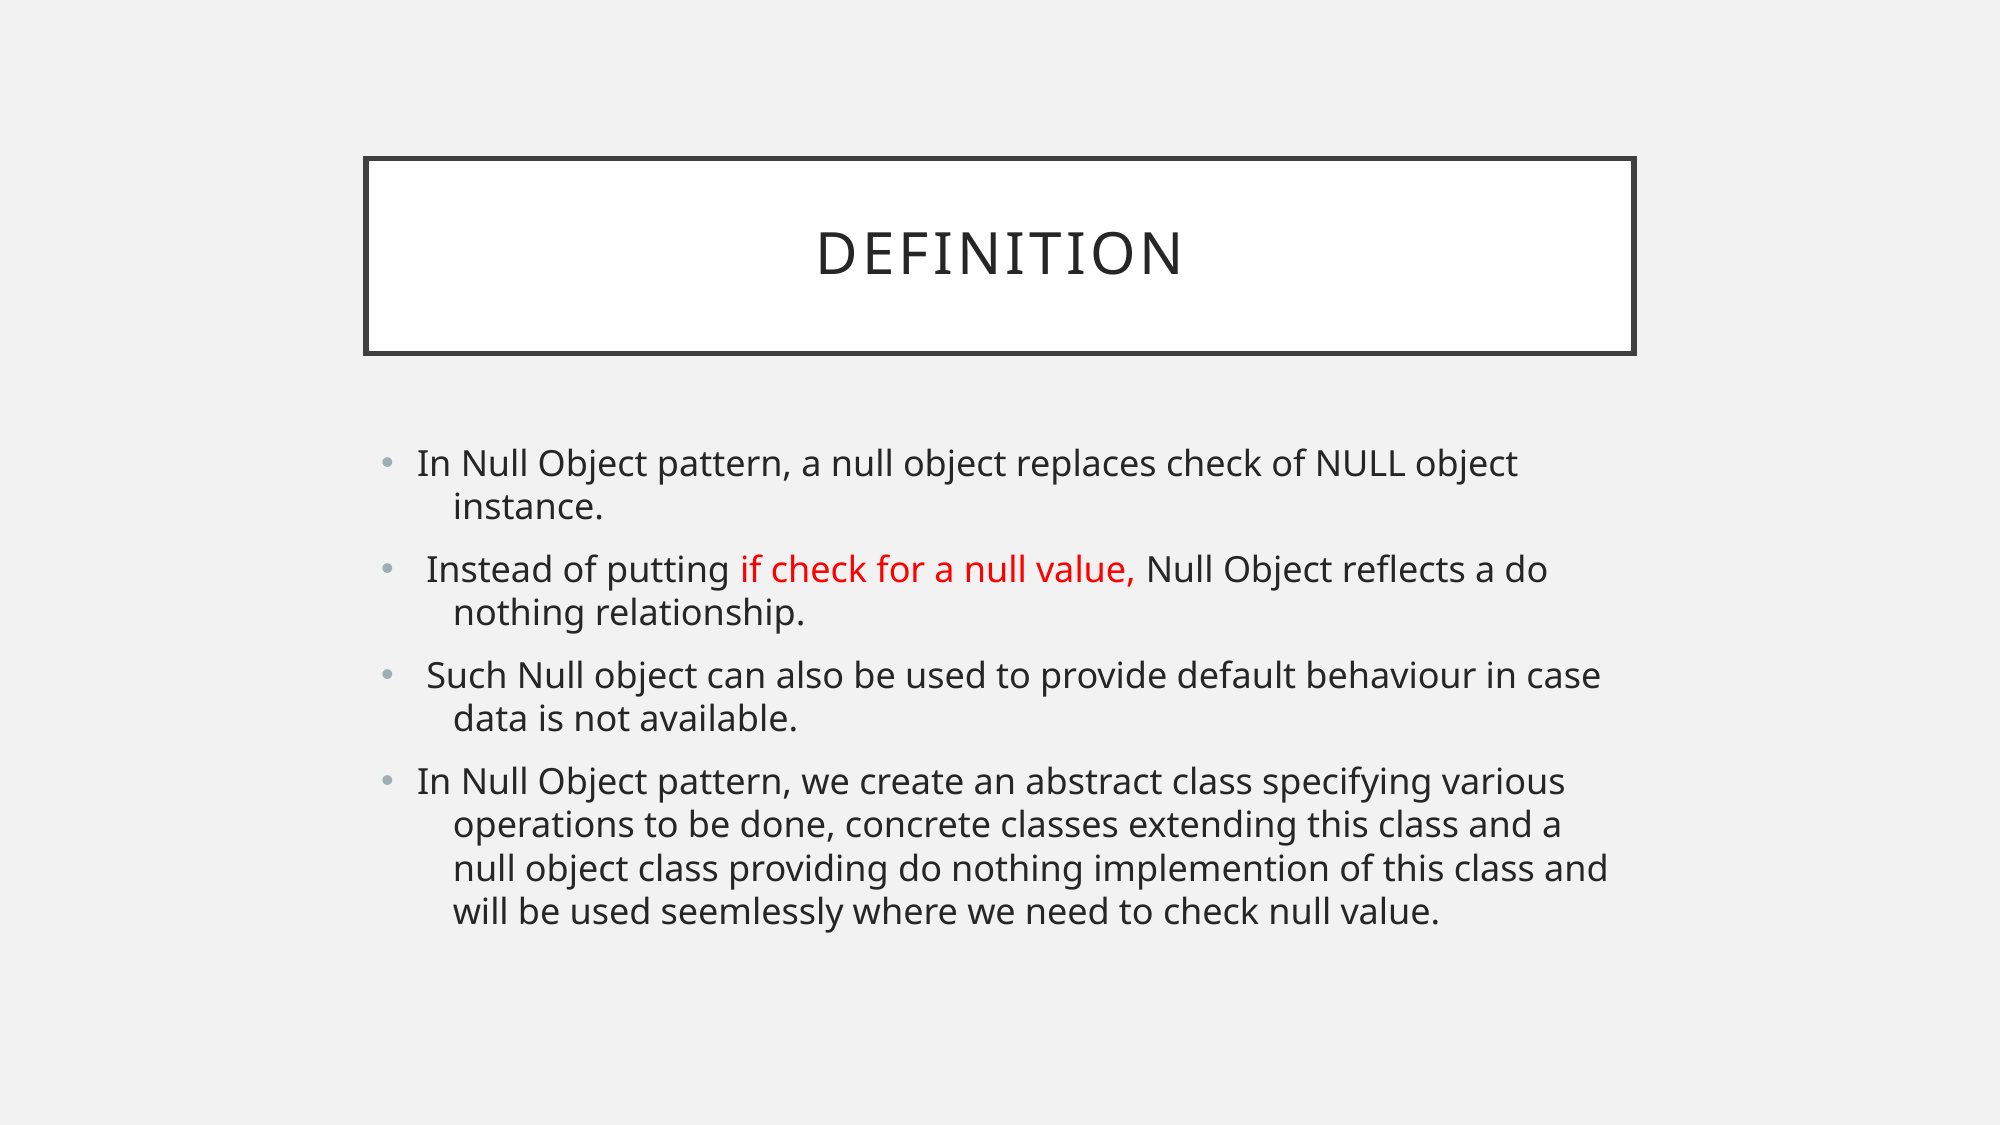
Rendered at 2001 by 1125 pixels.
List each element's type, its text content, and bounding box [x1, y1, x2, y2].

list In Null Object pattern, a null object replaces check of NULL object instance. Instead of putting if check for a null value, Null Object reflects a do nothing relationship. Such Null object can also be used to provide default behaviour in case data is not available. In Null Object pattern, we create an abstract class specifying various operations to be done, concrete classes extending this class and a null object class providing do nothing implemention of this class and will be used seemlessly where we need to check null value. [366, 432, 1634, 942]
title definition [366, 158, 1634, 354]
